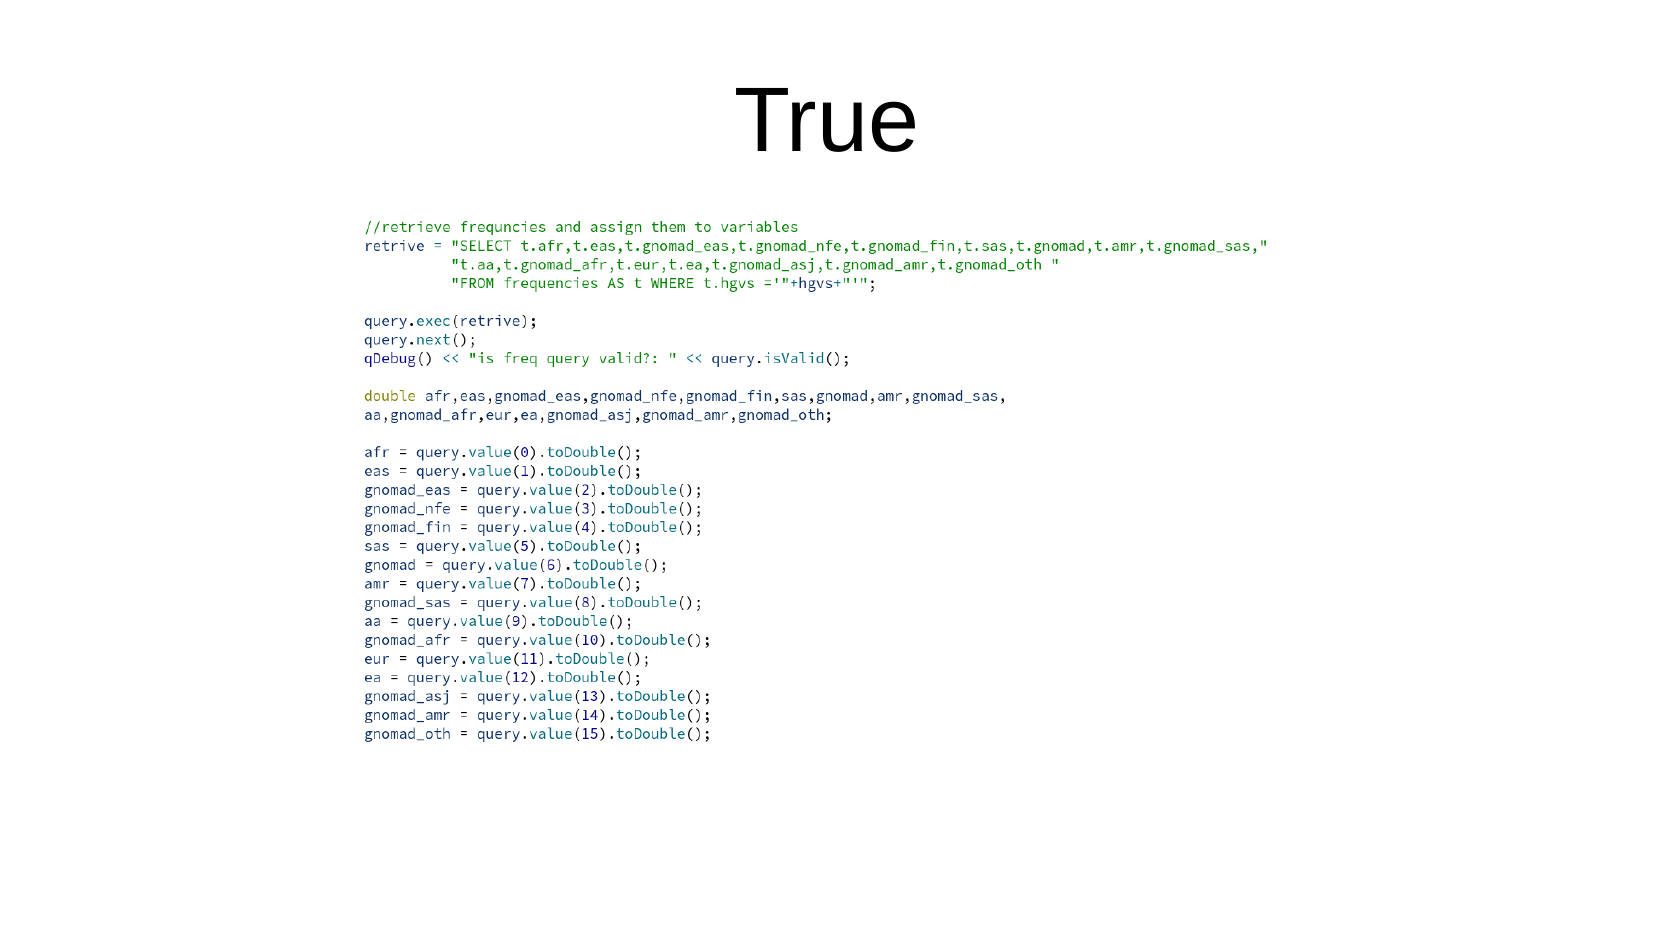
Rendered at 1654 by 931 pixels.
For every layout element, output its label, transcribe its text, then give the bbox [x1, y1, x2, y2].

title True [82, 37, 1571, 193]
picture [345, 217, 1309, 758]
